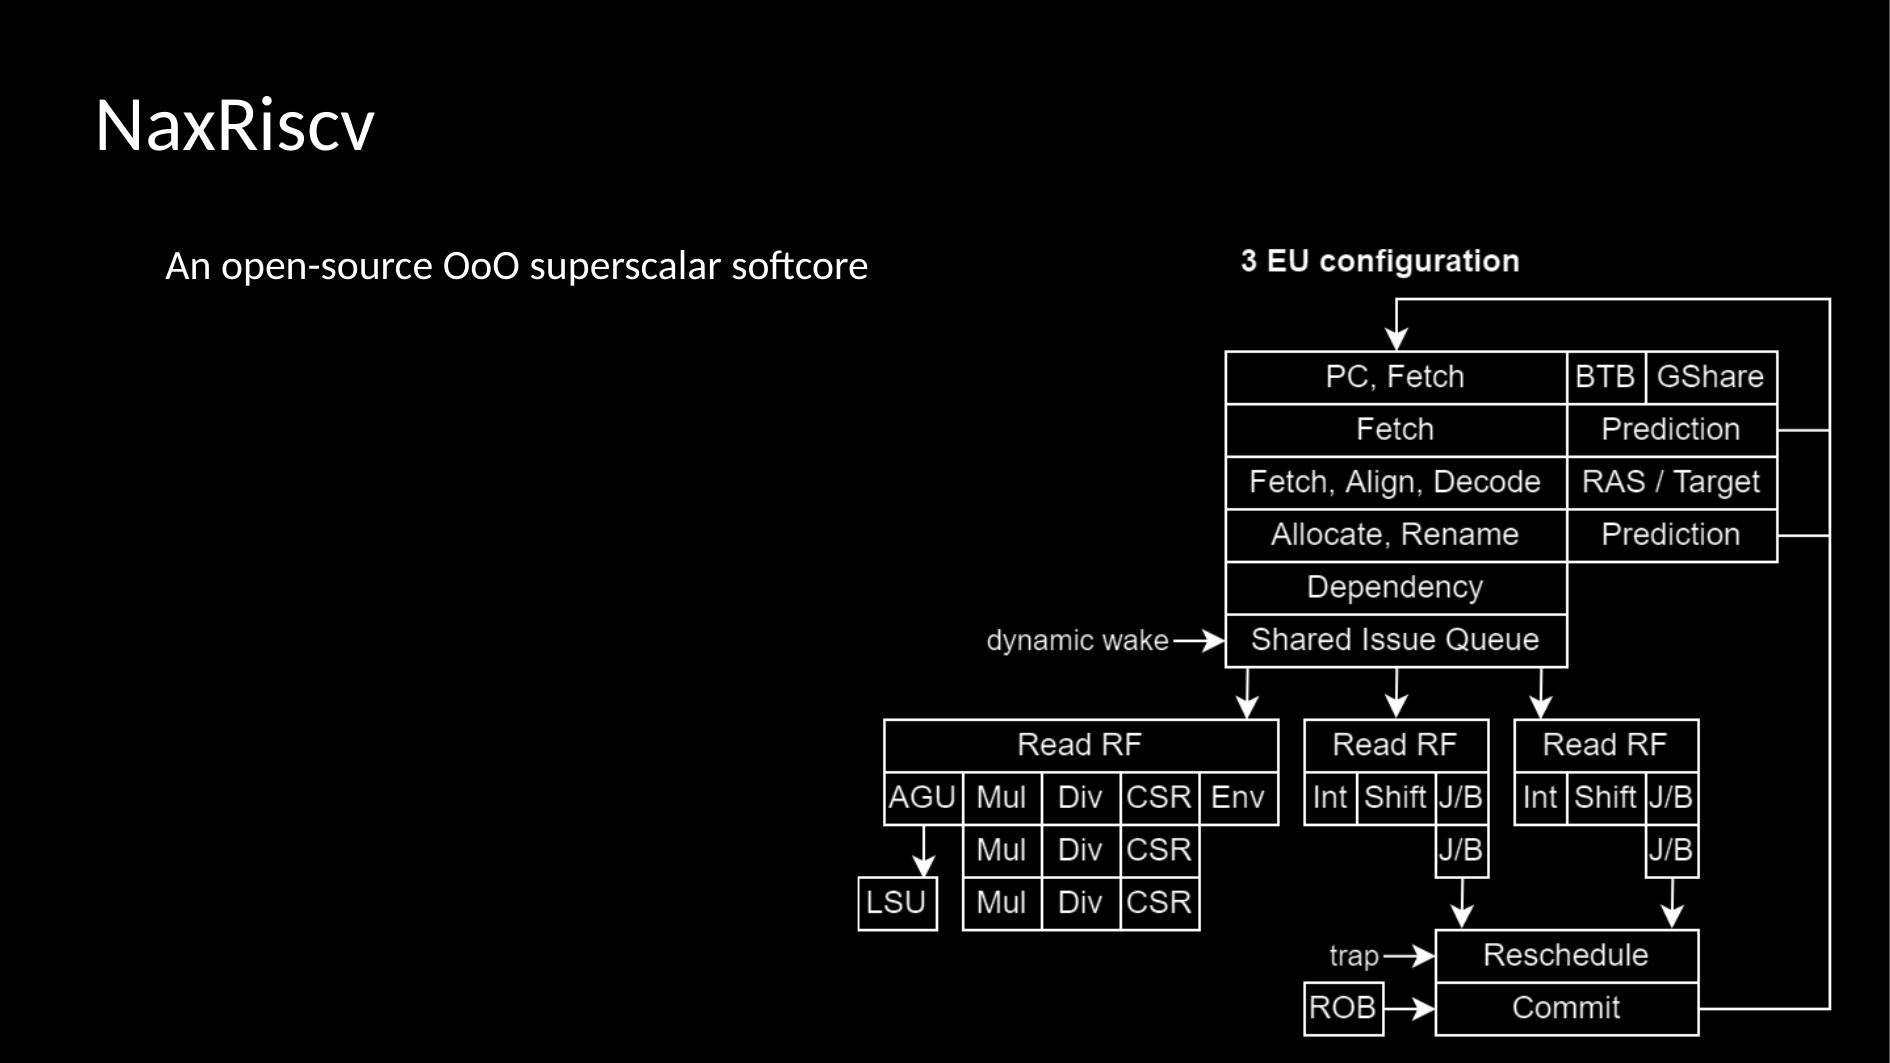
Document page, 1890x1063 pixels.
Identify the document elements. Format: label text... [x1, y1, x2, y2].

list An open-source OoO superscalar softcore [94, 248, 857, 1059]
title NaxRiscv [94, 42, 1796, 220]
picture [857, 219, 1867, 1063]
